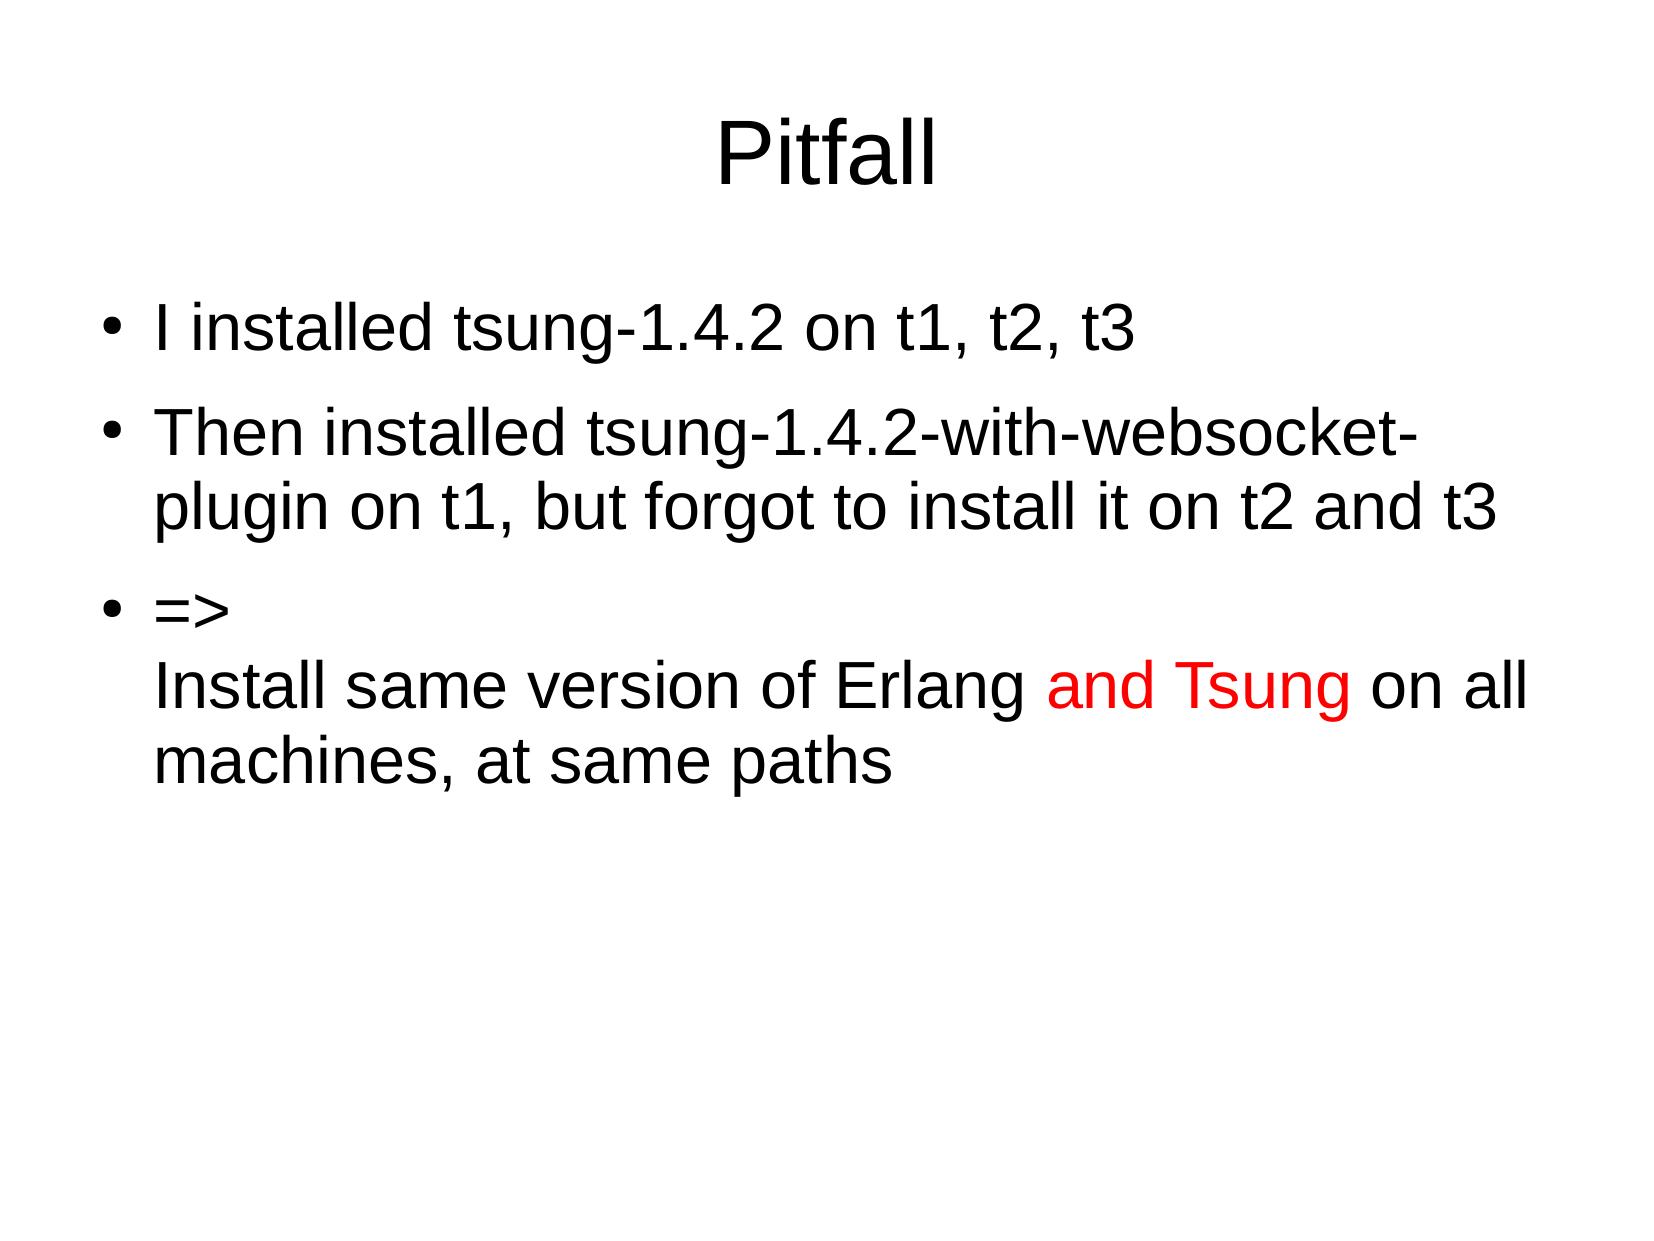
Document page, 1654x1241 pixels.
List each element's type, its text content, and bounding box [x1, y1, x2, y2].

list I installed tsung-1.4.2 on t1, t2, t3 Then installed tsung-1.4.2-with-websocket-plugin on t1, but forgot to install it on t2 and t3 => Install same version of Erlang and Tsung on all machines, at same paths [82, 290, 1538, 1010]
title Pitfall [82, 49, 1571, 257]
